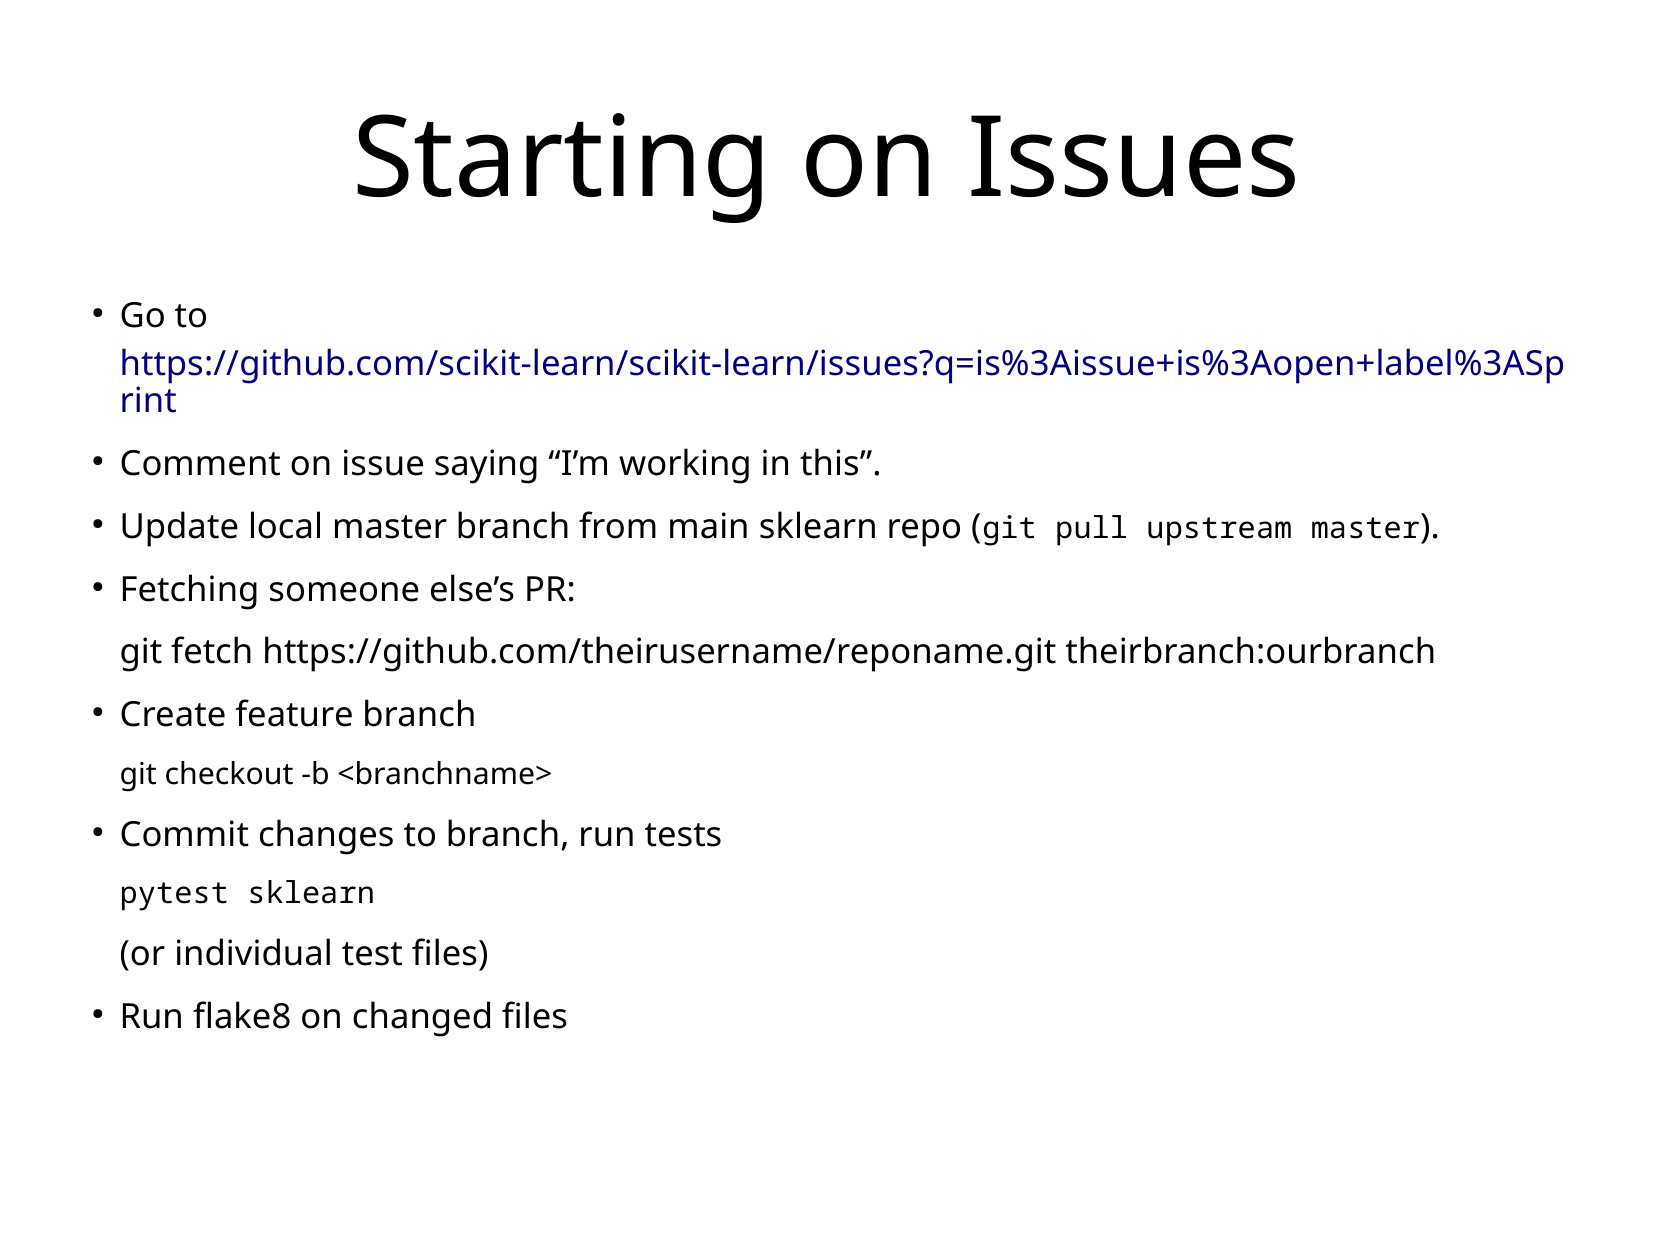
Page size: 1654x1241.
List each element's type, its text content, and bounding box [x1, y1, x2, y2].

title Starting on Issues [82, 49, 1571, 257]
list Go to https://github.com/scikit-learn/scikit-learn/issues?q=is%3Aissue+is%3Aopen+label%3ASprint Comment on issue saying “I’m working in this”. Update local master branch from main sklearn repo (git pull upstream master). Fetching someone else’s PR: git fetch https://github.com/theirusername/reponame.git theirbranch:ourbranch Create feature branch git checkout -b <branchname> Commit changes to branch, run tests pytest sklearn (or individual test files) Run flake8 on changed files [82, 290, 1571, 1010]
